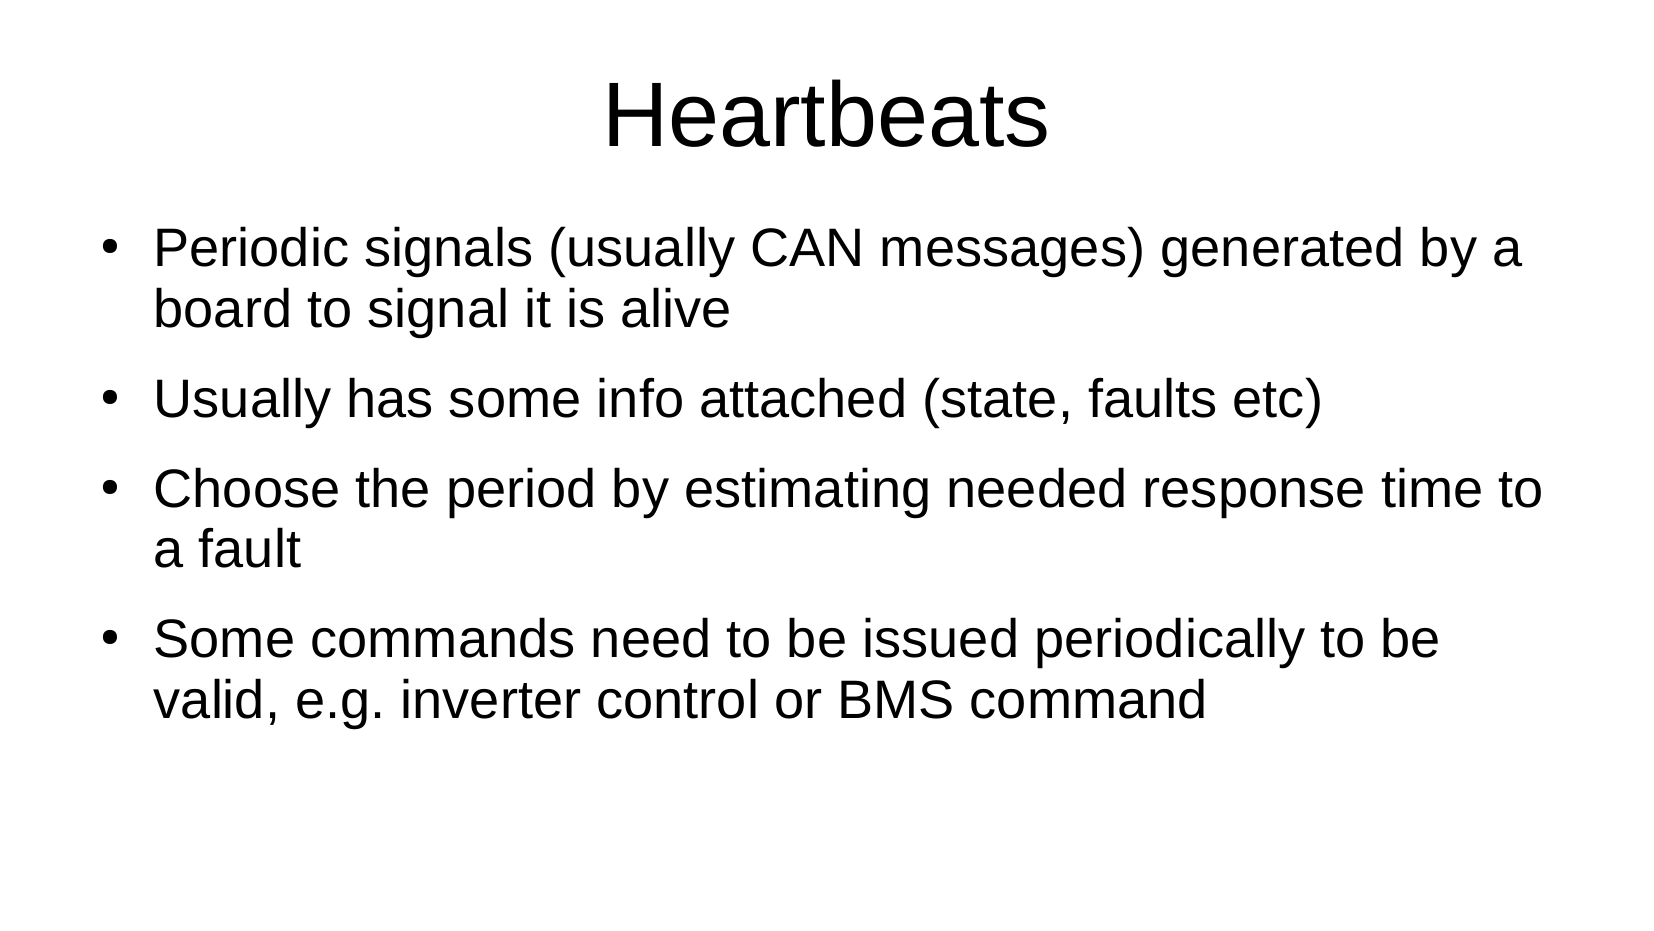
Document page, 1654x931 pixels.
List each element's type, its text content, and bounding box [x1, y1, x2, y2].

list Periodic signals (usually CAN messages) generated by a board to signal it is alive Usually has some info attached (state, faults etc) Choose the period by estimating needed response time to a fault Some commands need to be issued periodically to be valid, e.g. inverter control or BMS command [82, 217, 1571, 758]
title Heartbeats [82, 37, 1571, 193]
